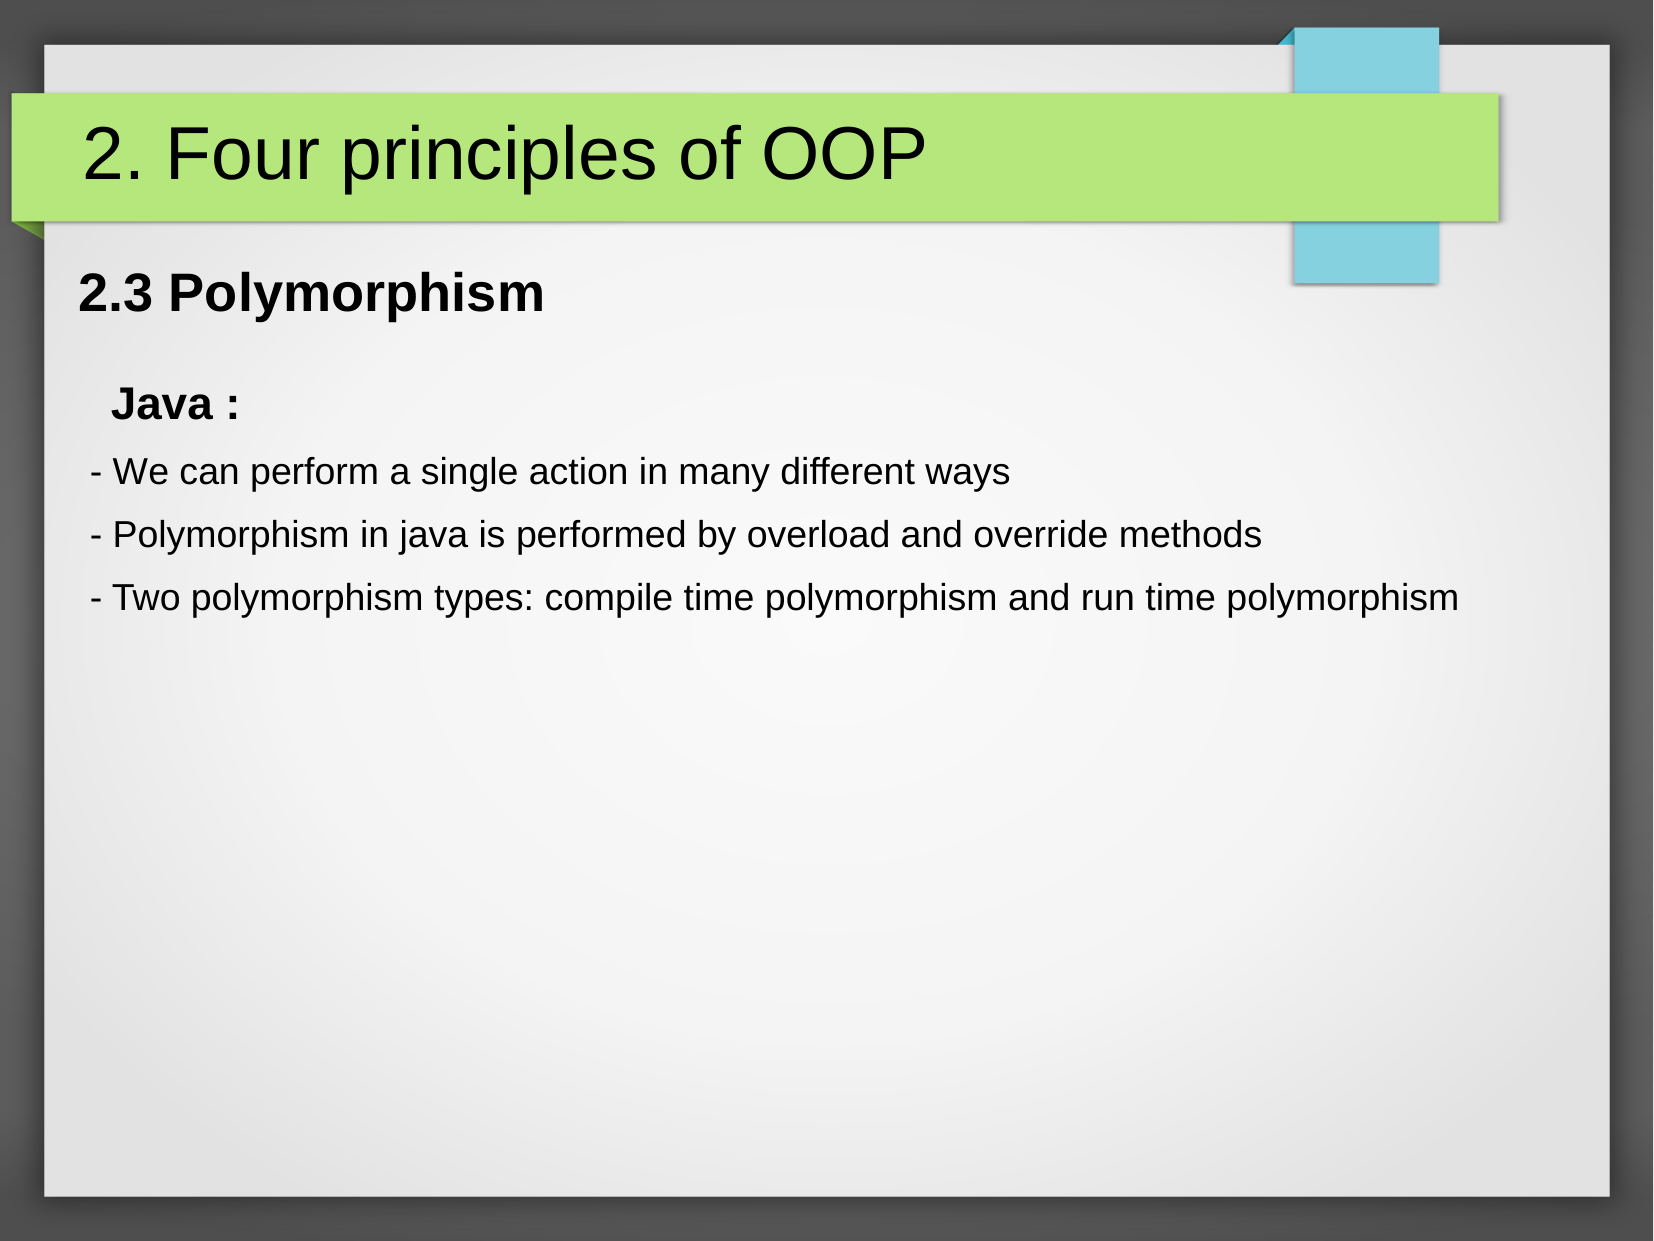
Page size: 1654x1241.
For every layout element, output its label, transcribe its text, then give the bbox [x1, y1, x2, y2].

text_box Java : - We can perform a single action in many different ways - Polymorphism in java is performed by overload and override methods - Two polymorphism types: compile time polymorphism and run time polymorphism [75, 345, 1486, 600]
title 2. Four principles of OOP [82, 94, 1264, 213]
picture [0, 0, 1654, 1241]
text_box 2.3 Polymorphism [28, 254, 571, 331]
